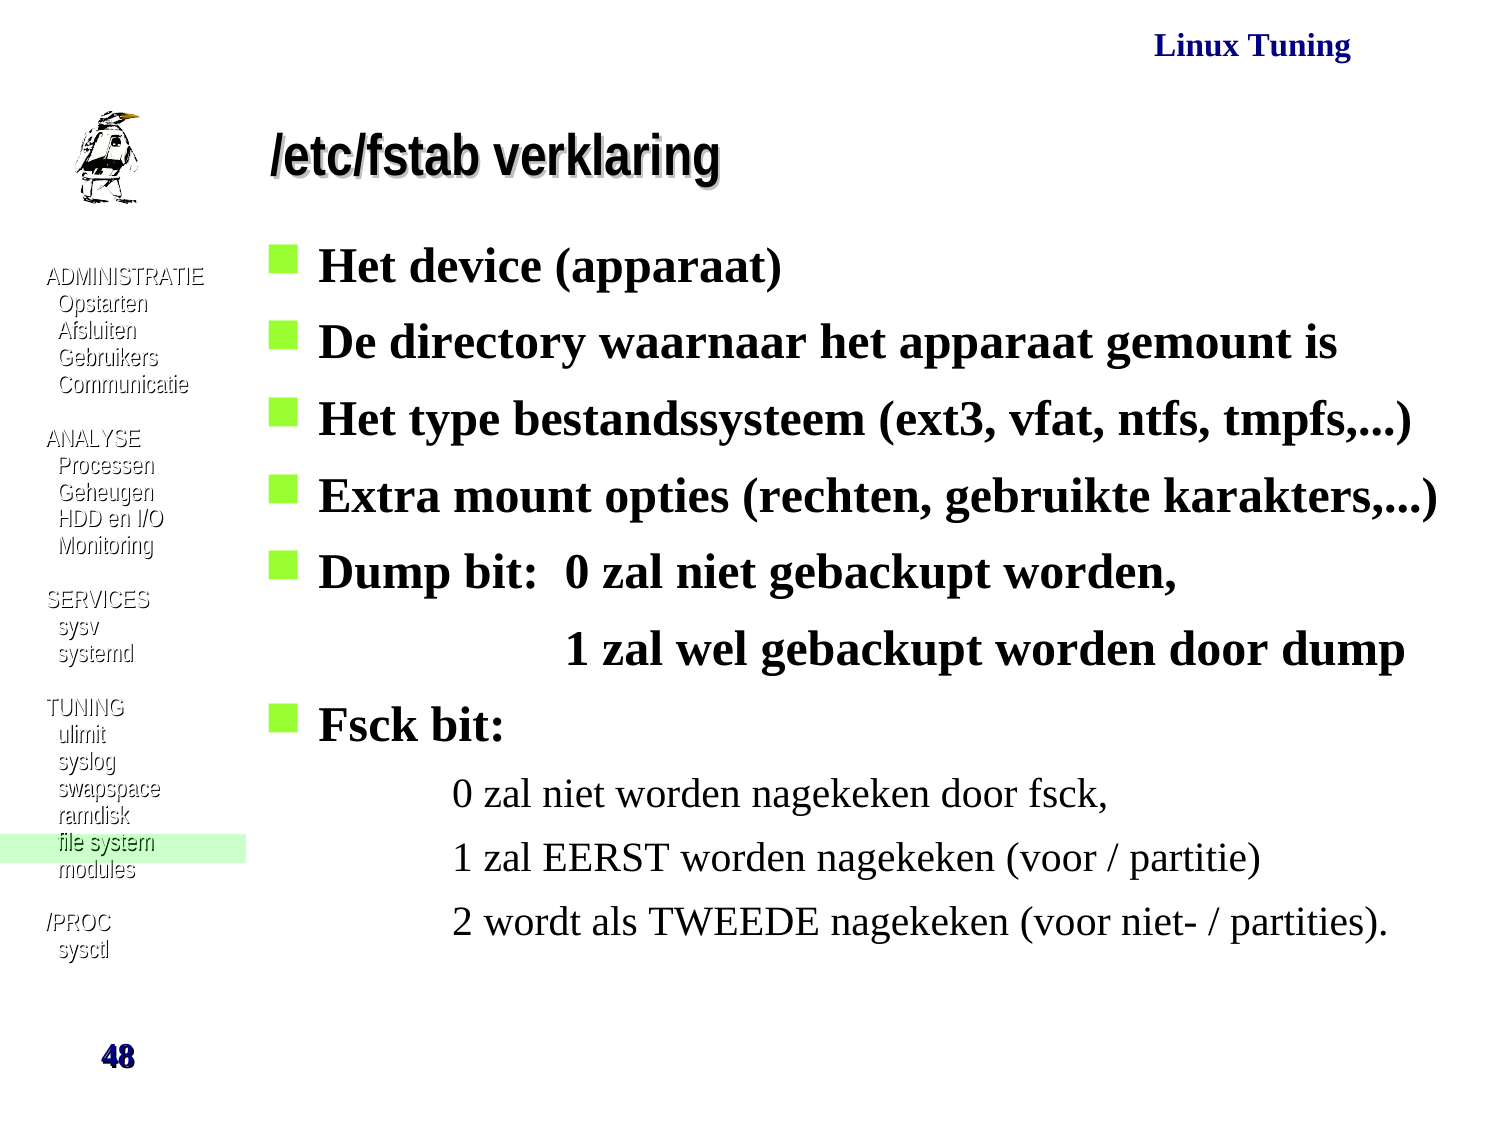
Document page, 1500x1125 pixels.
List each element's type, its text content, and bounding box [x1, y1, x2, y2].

list Het device (apparaat) De directory waarnaar het apparaat gemount is Het type bestandssysteem (ext3, vfat, ntfs, tmpfs,...) Extra mount opties (rechten, gebruikte karakters,...) Dump bit: 0 zal niet gebackupt worden, 1 zal wel gebackupt worden door dump Fsck bit: 0 zal niet worden nagekeken door fsck, 1 zal EERST worden nagekeken (voor / partitie) 2 wordt als TWEEDE nagekeken (voor niet- / partities). [264, 229, 1486, 980]
picture [57, 105, 143, 206]
text_box [0, 833, 247, 863]
title /etc/fstab verklaring [270, 41, 1500, 250]
